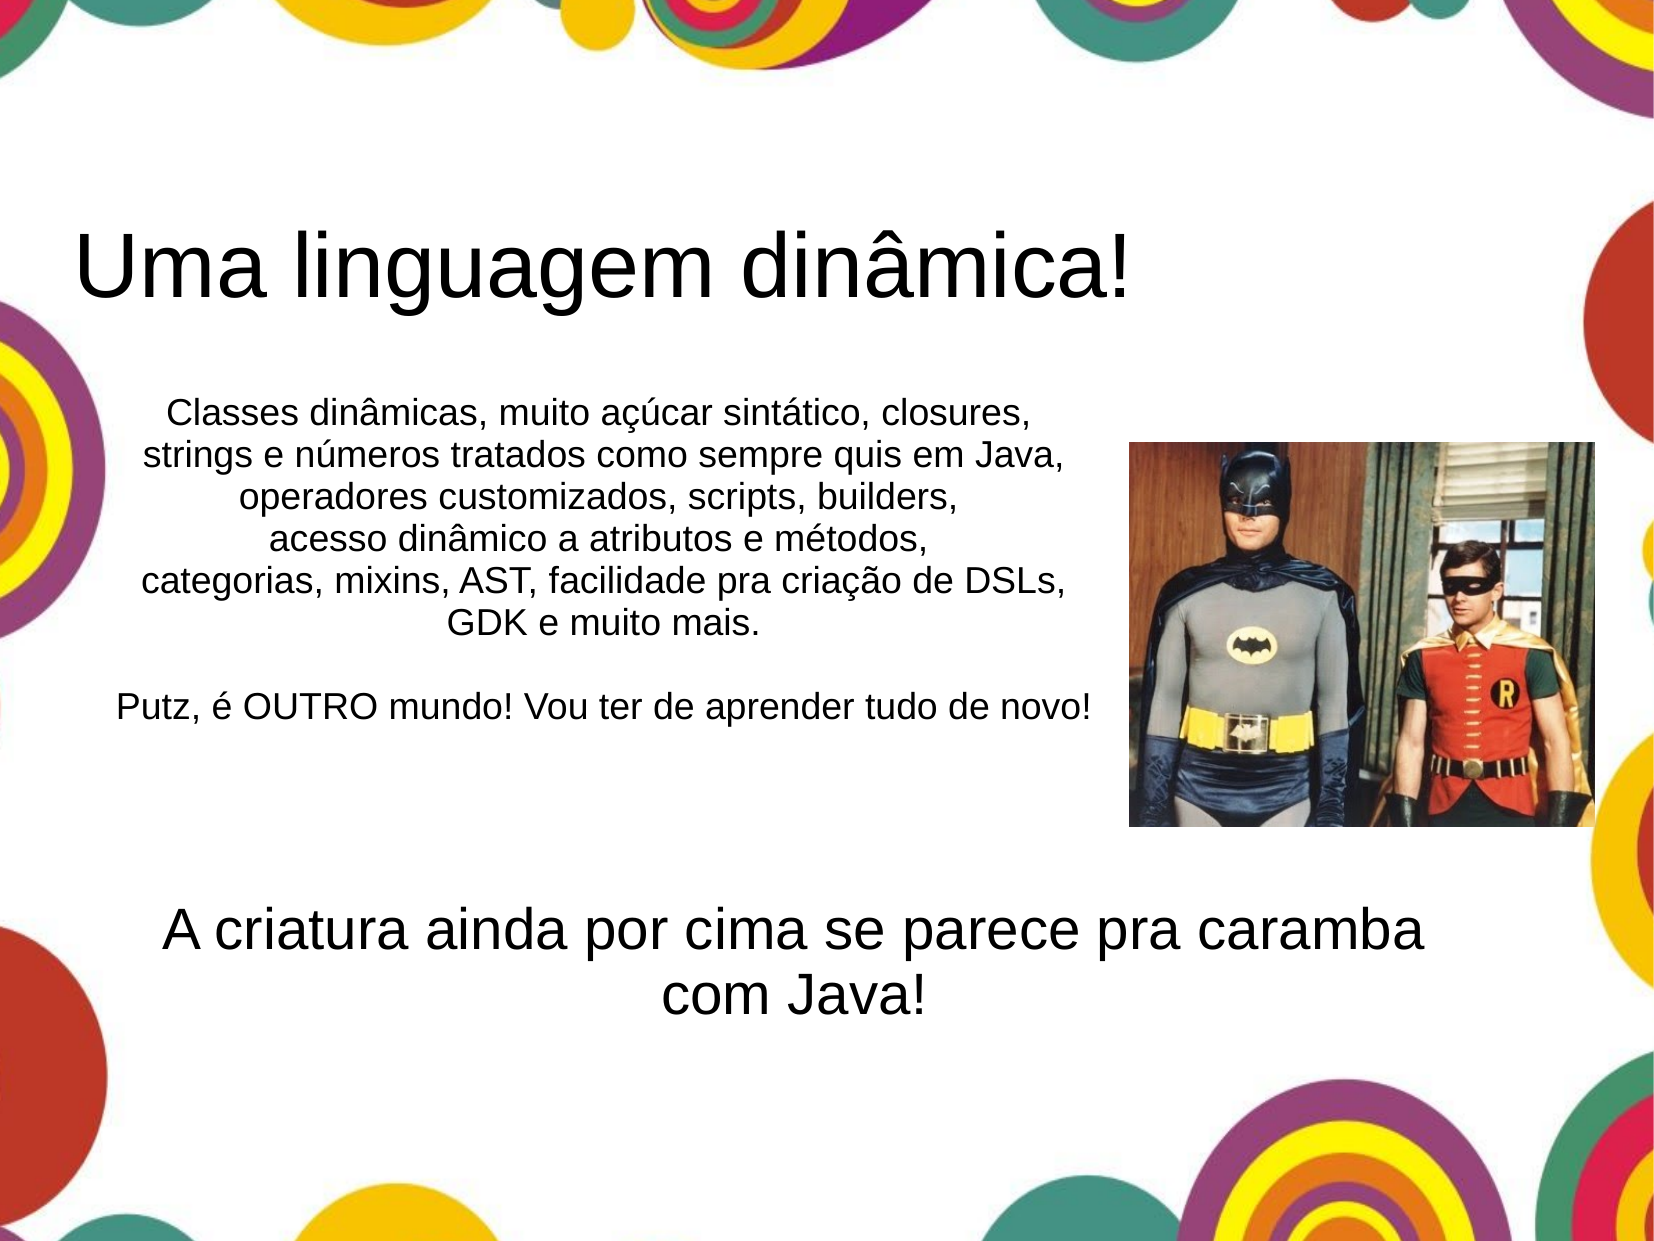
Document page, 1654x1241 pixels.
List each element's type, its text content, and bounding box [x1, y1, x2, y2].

text_box Uma linguagem dinâmica! [59, 206, 1150, 325]
picture [0, 0, 1654, 1241]
text_box Classes dinâmicas, muito açúcar sintático, closures, strings e números tratados como sempre quis em Java, operadores customizados, scripts, builders, acesso dinâmico a atributos e métodos, categorias, mixins, AST, facilidade pra criação de DSLs, GDK e muito mais. Putz, é OUTRO mundo! Vou ter de aprender tudo de novo! [100, 383, 1106, 852]
text_box A criatura ainda por cima se parece pra caramba com Java! [147, 889, 1441, 1034]
